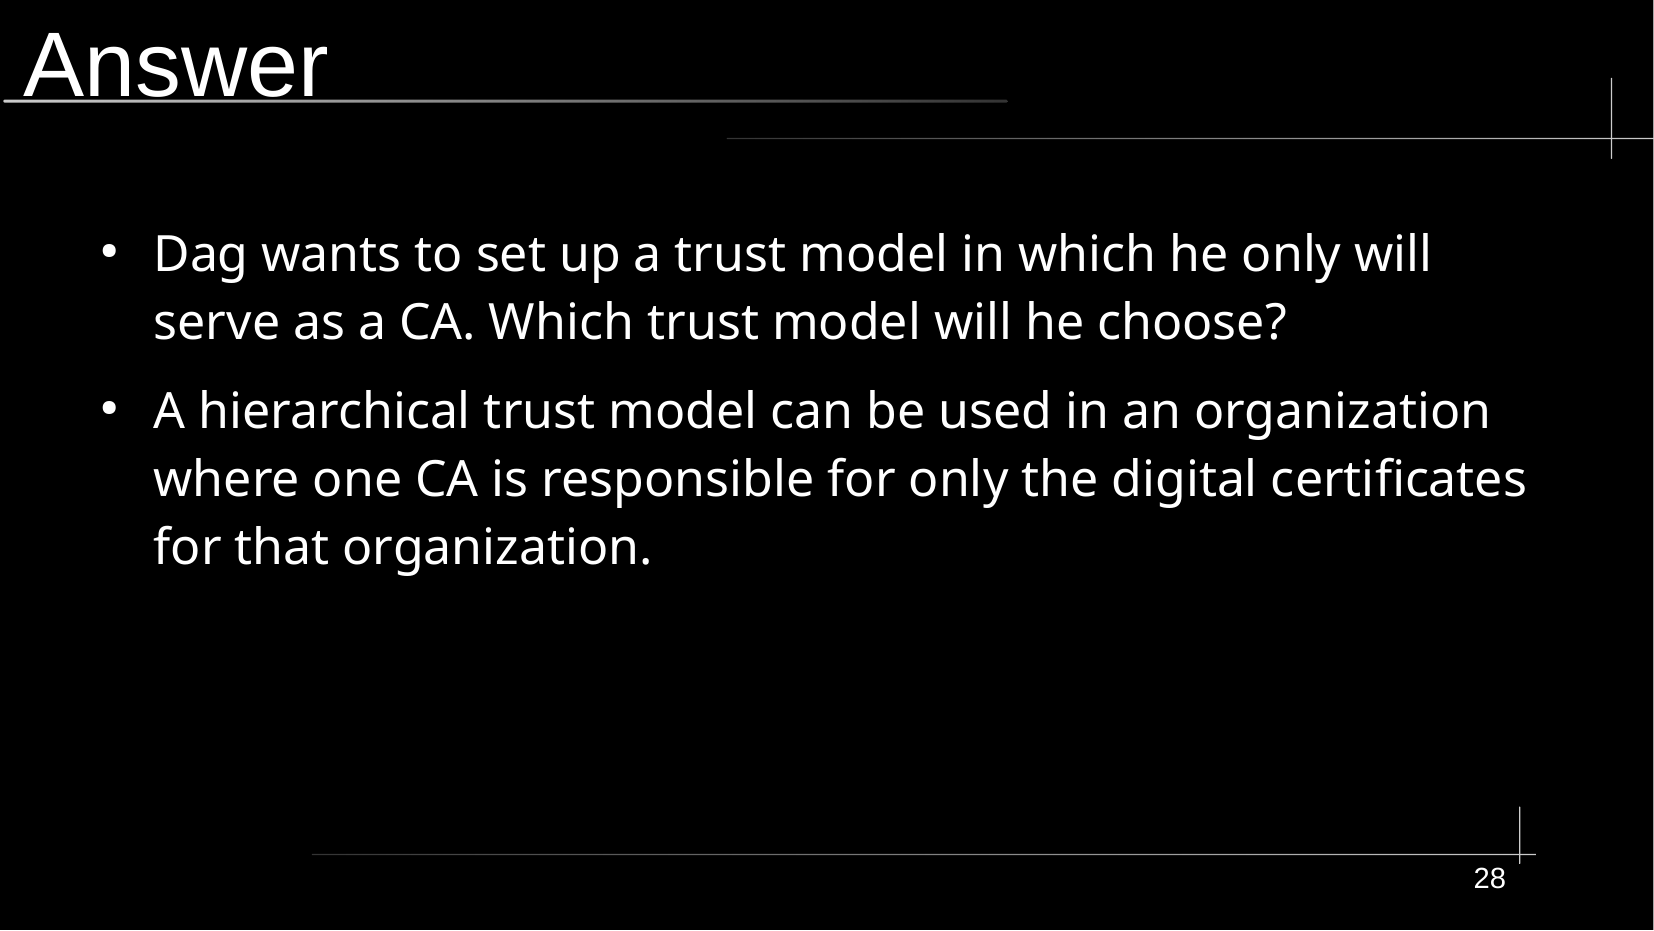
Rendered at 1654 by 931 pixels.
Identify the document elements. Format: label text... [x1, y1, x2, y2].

list Dag wants to set up a trust model in which he only will serve as a CA. Which trust model will he choose? A hierarchical trust model can be used in an organization where one CA is responsible for only the digital certificates for that organization. [82, 217, 1571, 758]
title Answer [23, 11, 1589, 119]
